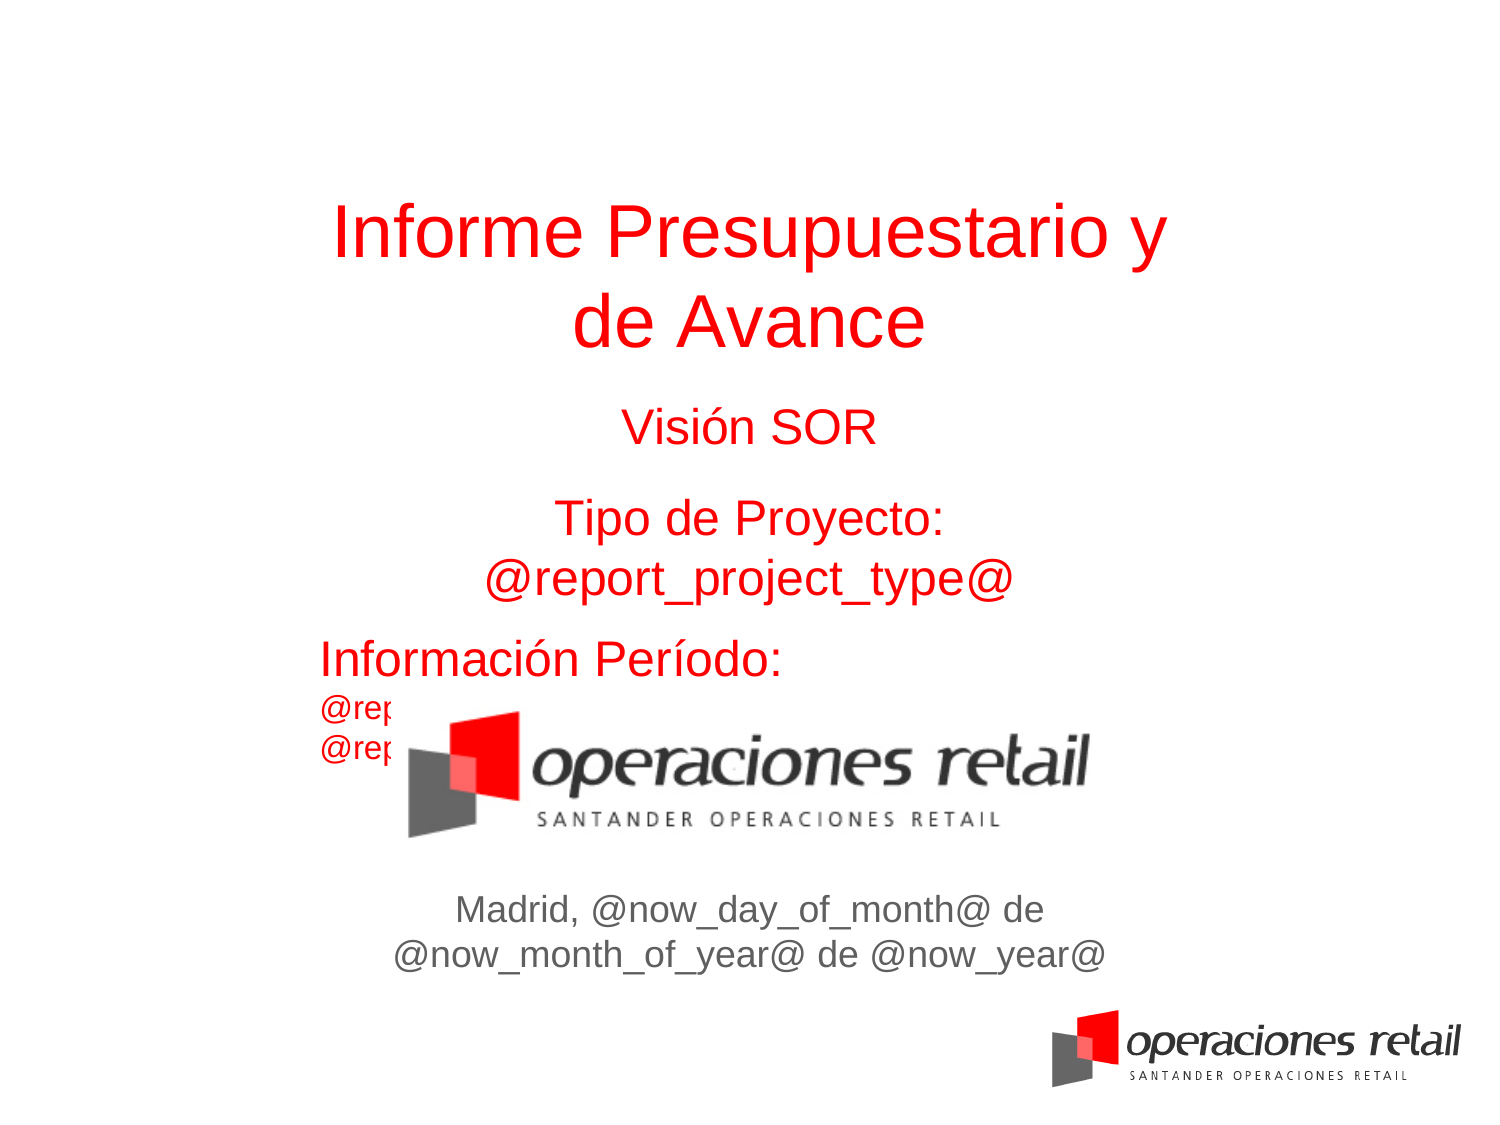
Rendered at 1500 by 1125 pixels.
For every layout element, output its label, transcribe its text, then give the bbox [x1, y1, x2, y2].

text_box Madrid, @now_day_of_month@ de @now_month_of_year@ de @now_year@ [340, 877, 1160, 983]
picture [1041, 999, 1472, 1098]
text_box Informe Presupuestario y de Avance Visión SOR Tipo de Proyecto: @report_project_type@ Información Período: @report_start_date_pretty@ - @report_end_date_pretty@ [304, 175, 1196, 774]
picture [391, 694, 1109, 858]
